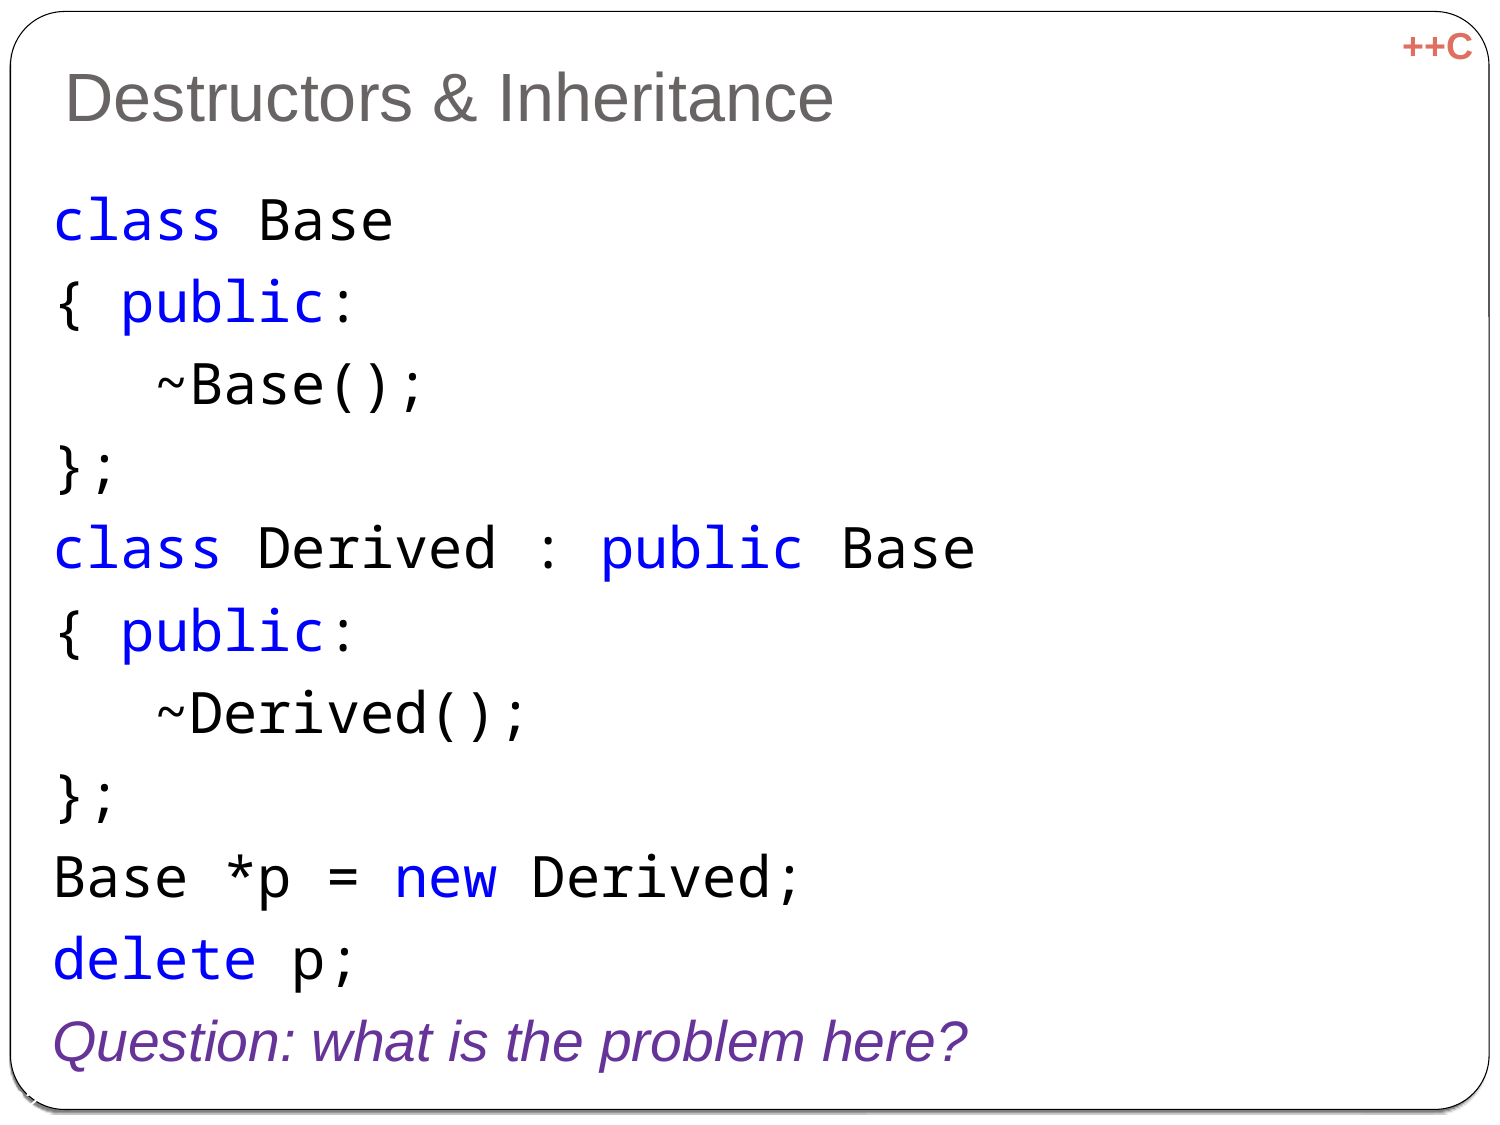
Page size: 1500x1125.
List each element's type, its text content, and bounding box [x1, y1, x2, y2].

list class Base { public: ~Base(); }; class Derived : public Base { public: ~Derived(); }; Base *p = new Derived; delete p; Question: what is the problem here? [37, 162, 1463, 1088]
slide_number 22 [0, 1074, 50, 1125]
title Destructors & Inheritance [50, 45, 1450, 150]
